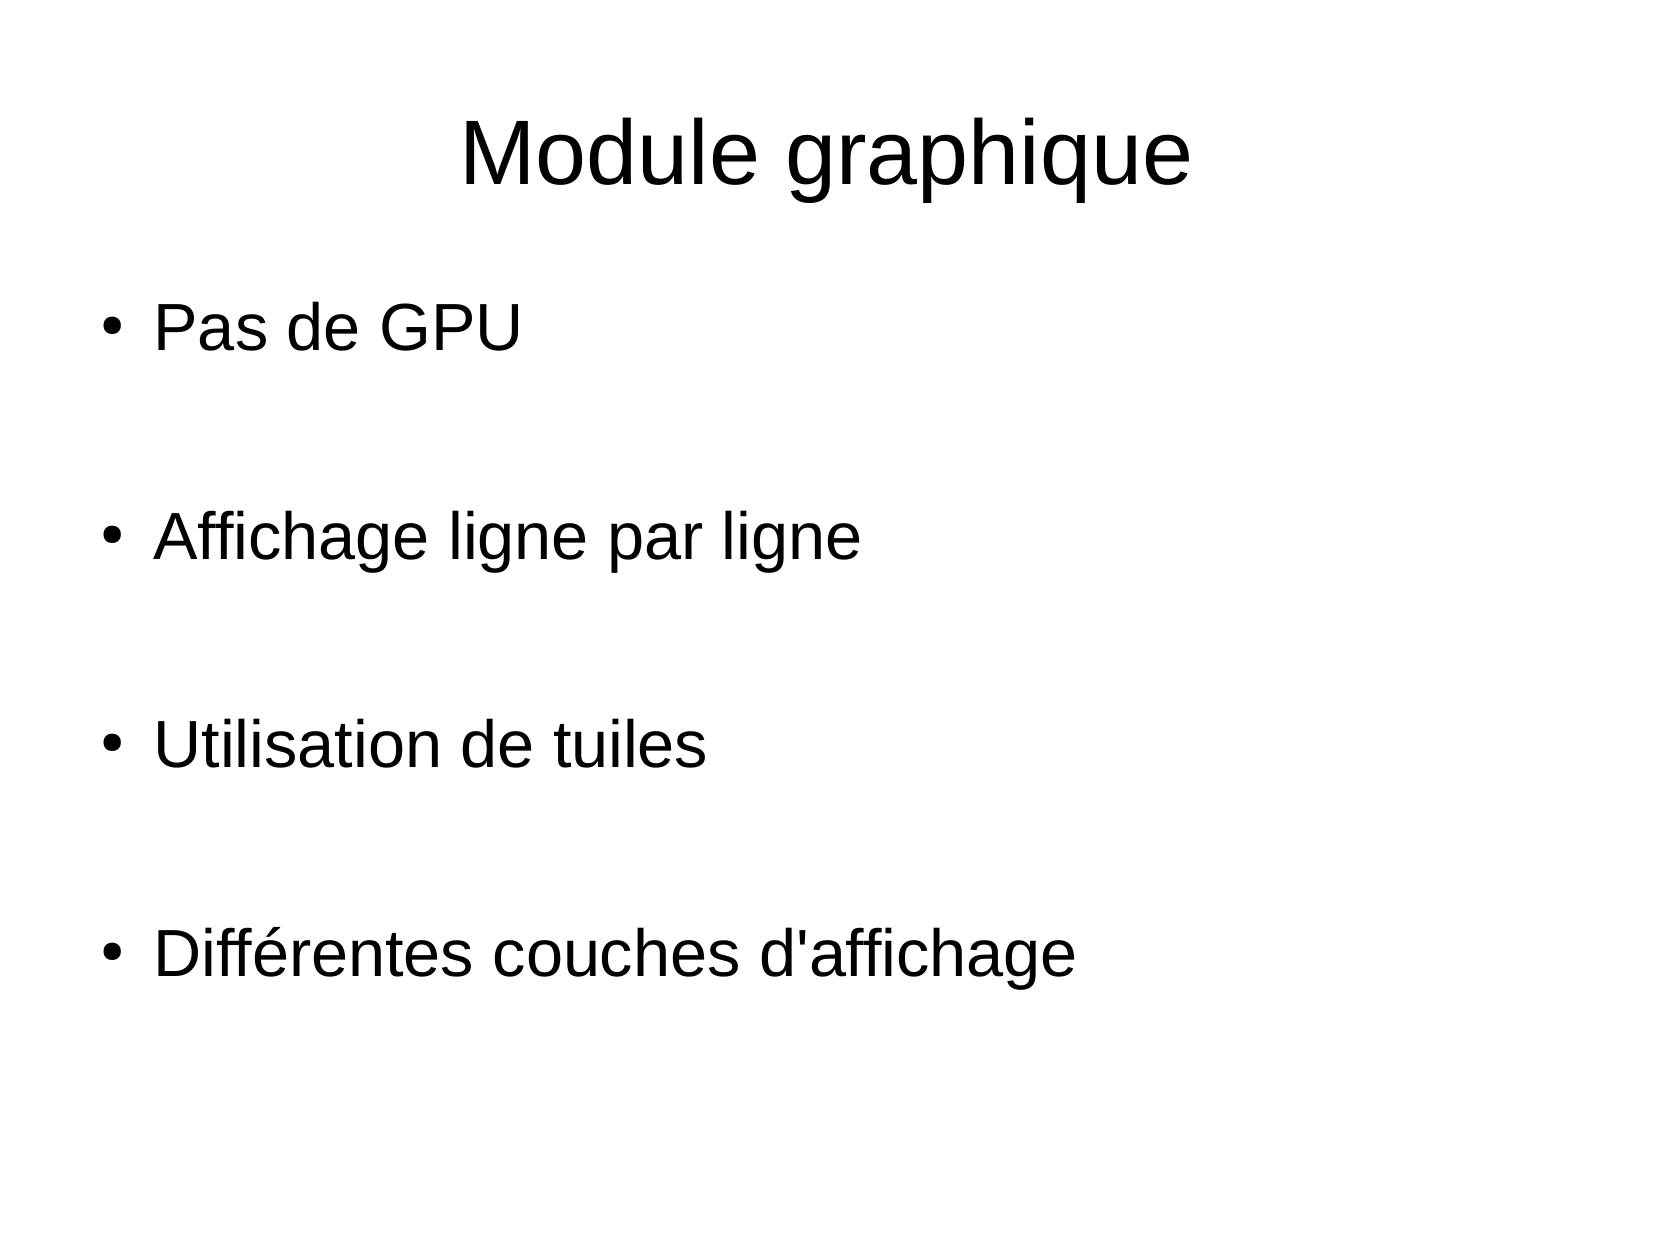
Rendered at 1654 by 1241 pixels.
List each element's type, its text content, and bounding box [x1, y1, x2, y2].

list Pas de GPU Affichage ligne par ligne Utilisation de tuiles Différentes couches d'affichage [82, 290, 1538, 1010]
title Module graphique [82, 49, 1571, 257]
